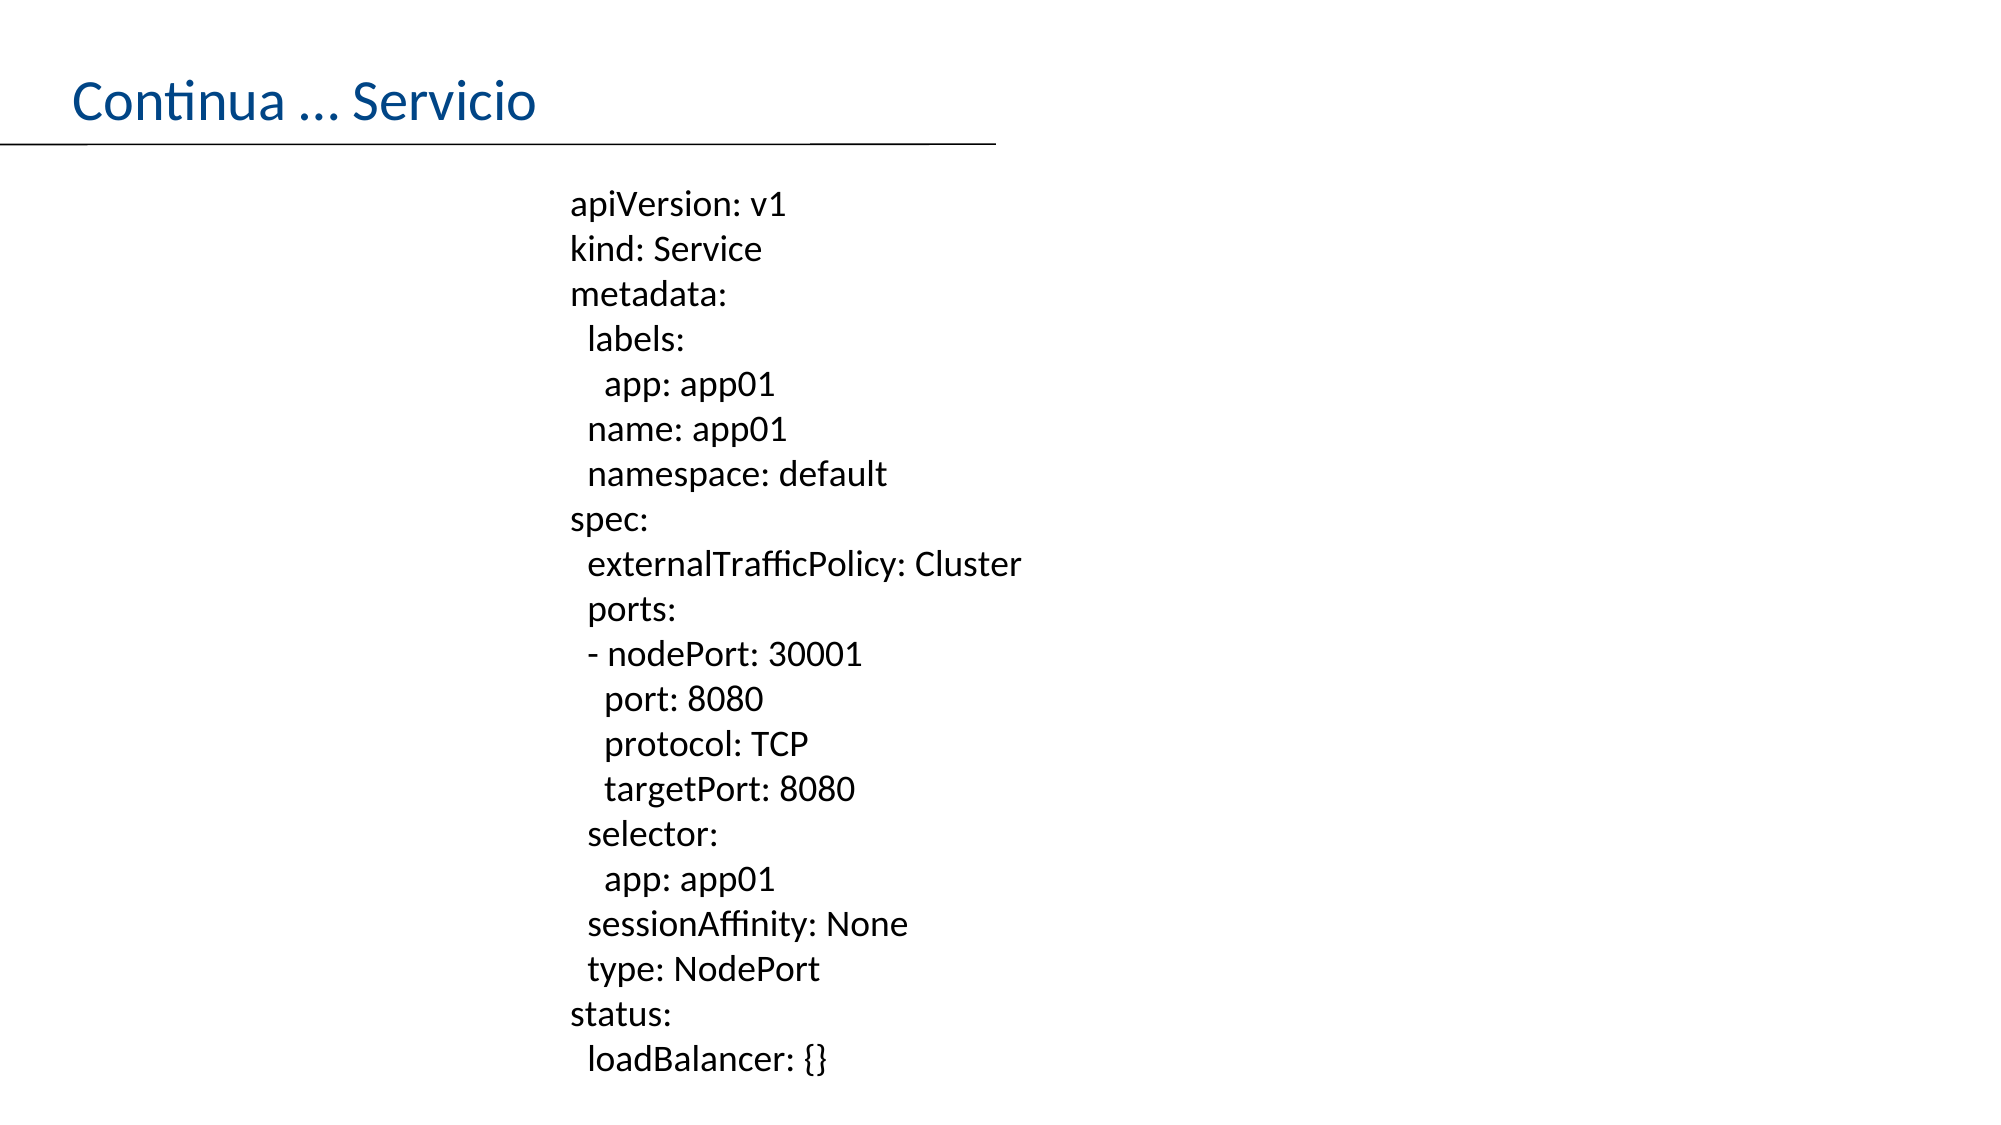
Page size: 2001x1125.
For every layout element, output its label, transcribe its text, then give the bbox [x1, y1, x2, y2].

text_box apiVersion: v1 kind: Service metadata: labels: app: app01 name: app01 namespace: default spec: externalTrafficPolicy: Cluster ports: - nodePort: 30001 port: 8080 protocol: TCP targetPort: 8080 selector: app: app01 sessionAffinity: None type: NodePort status: loadBalancer: {} [555, 171, 1323, 1087]
text_box Continua … Servicio [57, 54, 1509, 141]
